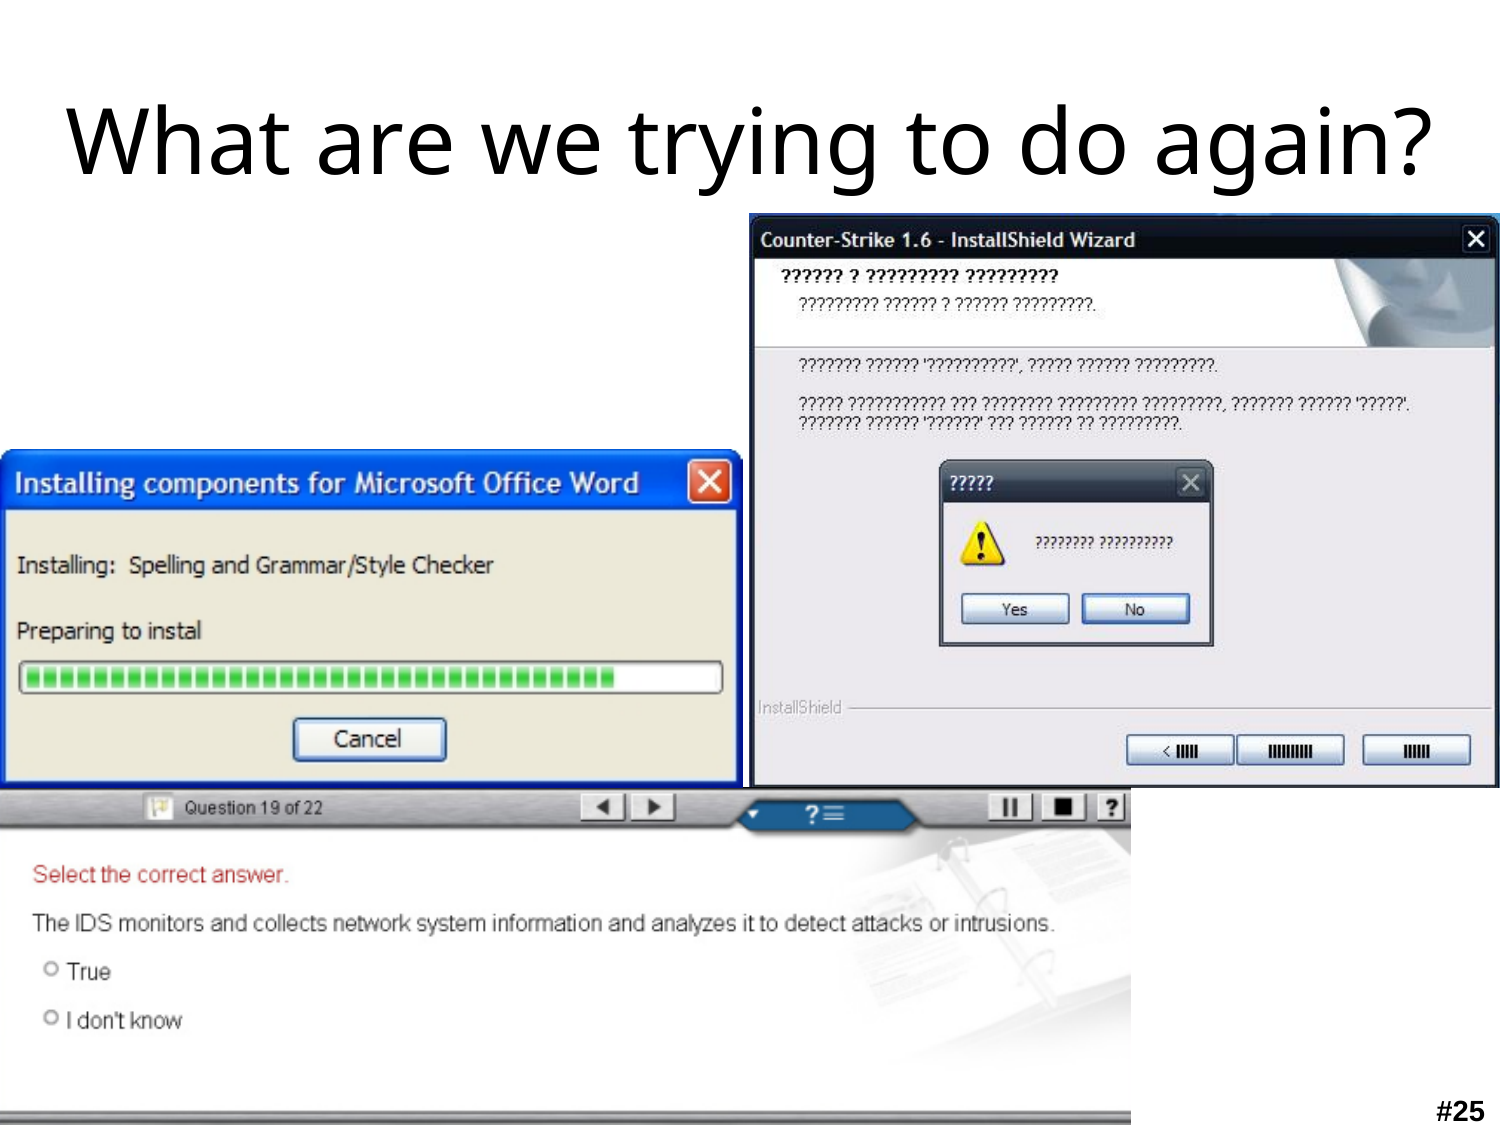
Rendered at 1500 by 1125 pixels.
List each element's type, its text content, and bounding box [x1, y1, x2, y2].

title What are we trying to do again? [24, 45, 1476, 233]
picture [0, 213, 1500, 1125]
